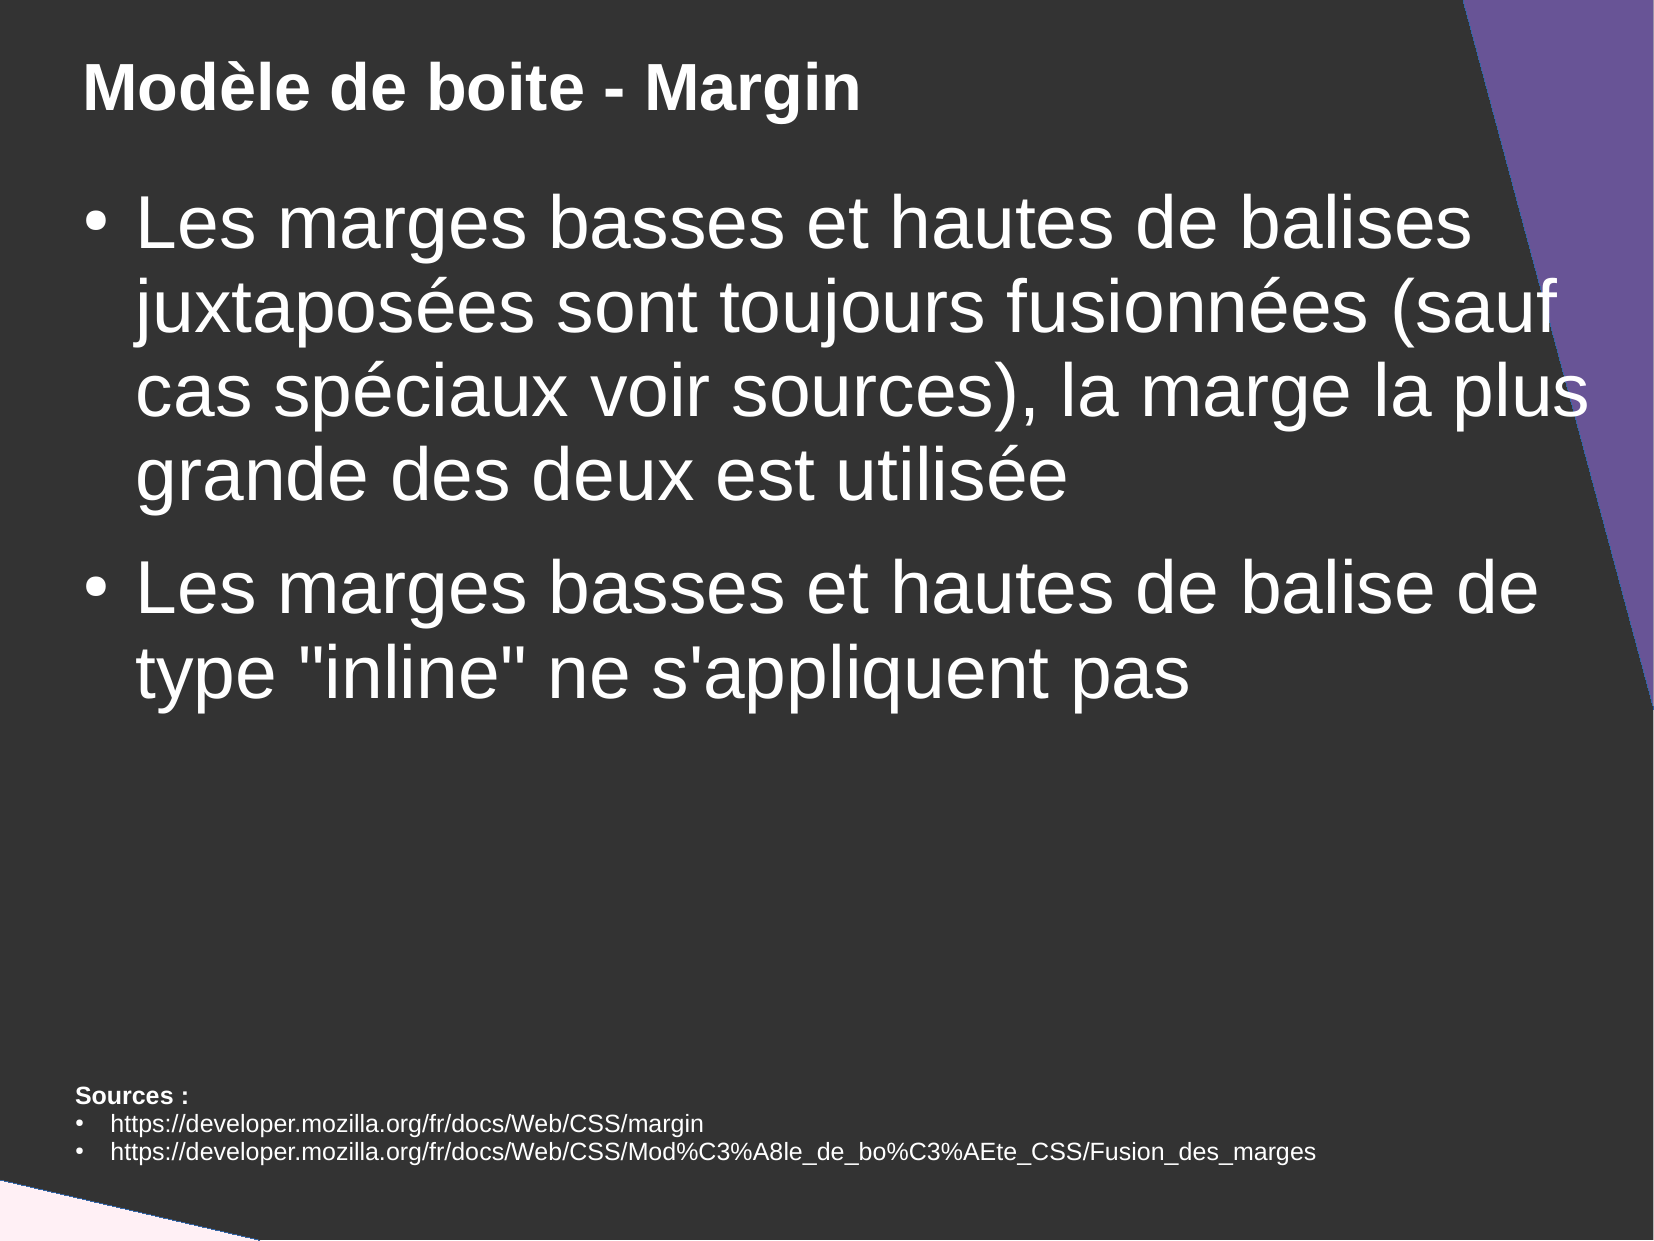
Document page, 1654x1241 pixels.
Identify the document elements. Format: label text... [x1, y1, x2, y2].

text_box [0, 1179, 264, 1241]
text_box Sources : https://developer.mozilla.org/fr/docs/Web/CSS/margin https://developer.mozilla.org/fr/docs/Web/CSS/Mod%C3%A8le_de_bo%C3%AEte_CSS/Fusion_des_marges [60, 1074, 1546, 1217]
text_box [1463, 0, 1654, 710]
list Les marges basses et hautes de balises juxtaposées sont toujours fusionnées (sauf cas spéciaux voir sources), la marge la plus grande des deux est utilisée Les marges basses et hautes de balise de type "inline" ne s'appliquent pas [64, 180, 1604, 1111]
title Modèle de boite - Margin [82, 49, 1571, 130]
